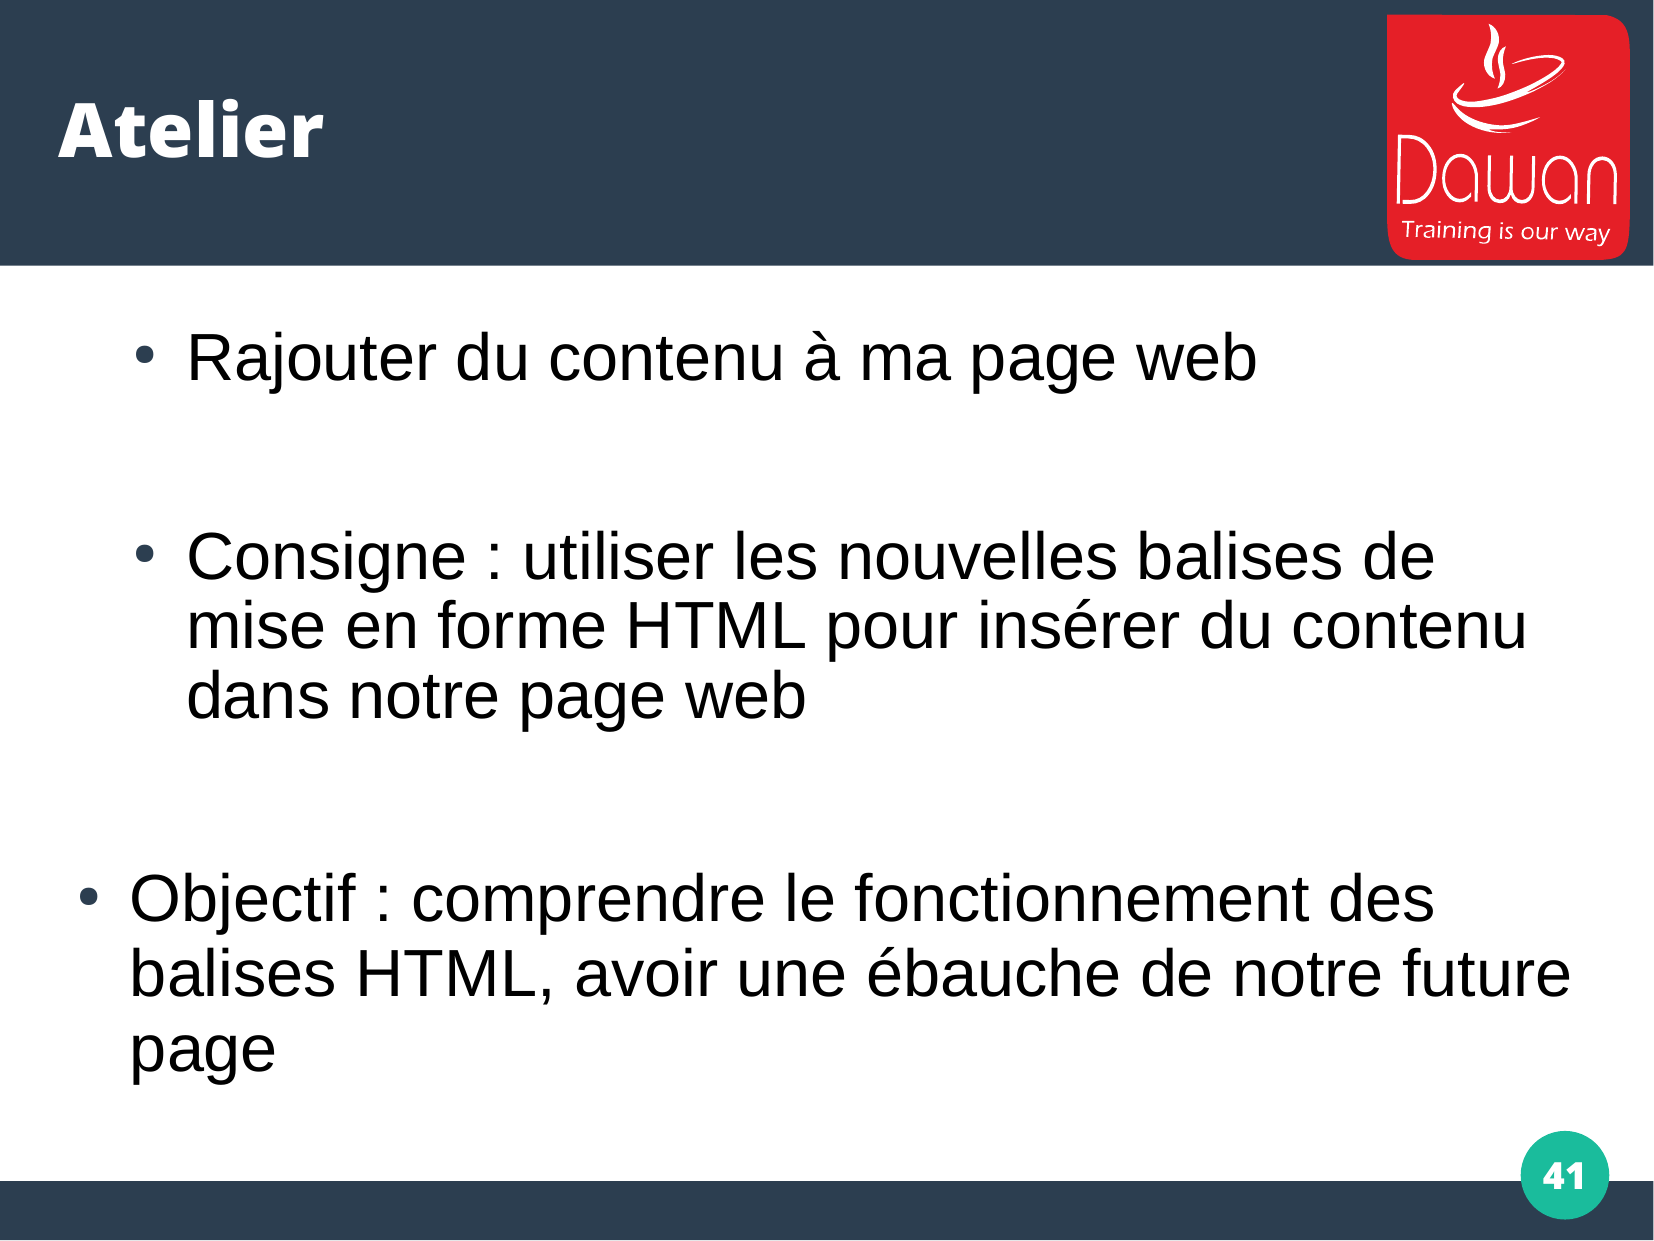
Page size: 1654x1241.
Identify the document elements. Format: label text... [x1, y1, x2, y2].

picture [1387, 14, 1630, 260]
title Atelier [59, 49, 1387, 207]
list Rajouter du contenu à ma page web Consigne : utiliser les nouvelles balises de mise en forme HTML pour insérer du contenu dans notre page web Objectif : comprendre le fonctionnement des balises HTML, avoir une ébauche de notre future page [59, 324, 1595, 1152]
